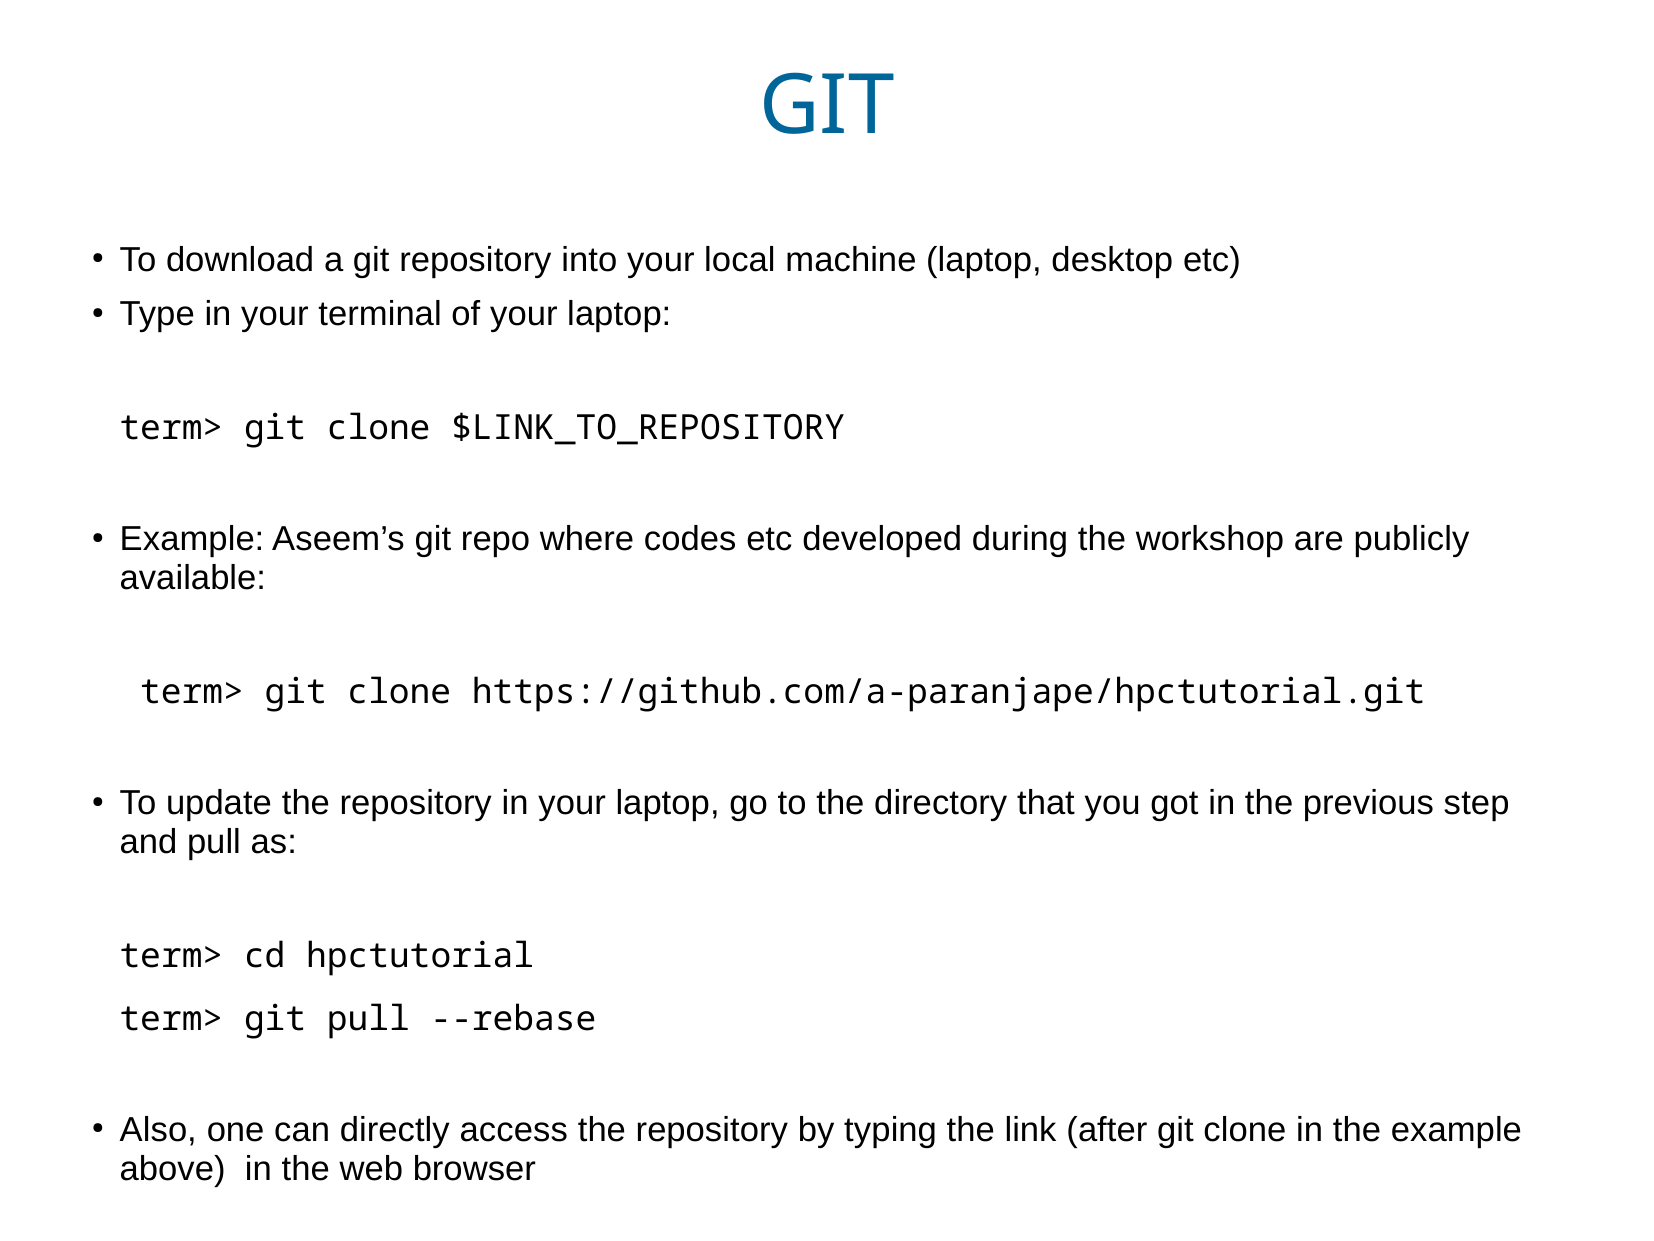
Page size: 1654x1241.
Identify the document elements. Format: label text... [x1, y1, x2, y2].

title GIT [82, 40, 1571, 162]
list To download a git repository into your local machine (laptop, desktop etc) Type in your terminal of your laptop: term> git clone $LINK_TO_REPOSITORY Example: Aseem’s git repo where codes etc developed during the workshop are publicly available: term> git clone https://github.com/a-paranjape/hpctutorial.git To update the repository in your laptop, go to the directory that you got in the previous step and pull as: term> cd hpctutorial term> git pull --rebase Also, one can directly access the repository by typing the link (after git clone in the example above) in the web browser [82, 240, 1571, 1201]
